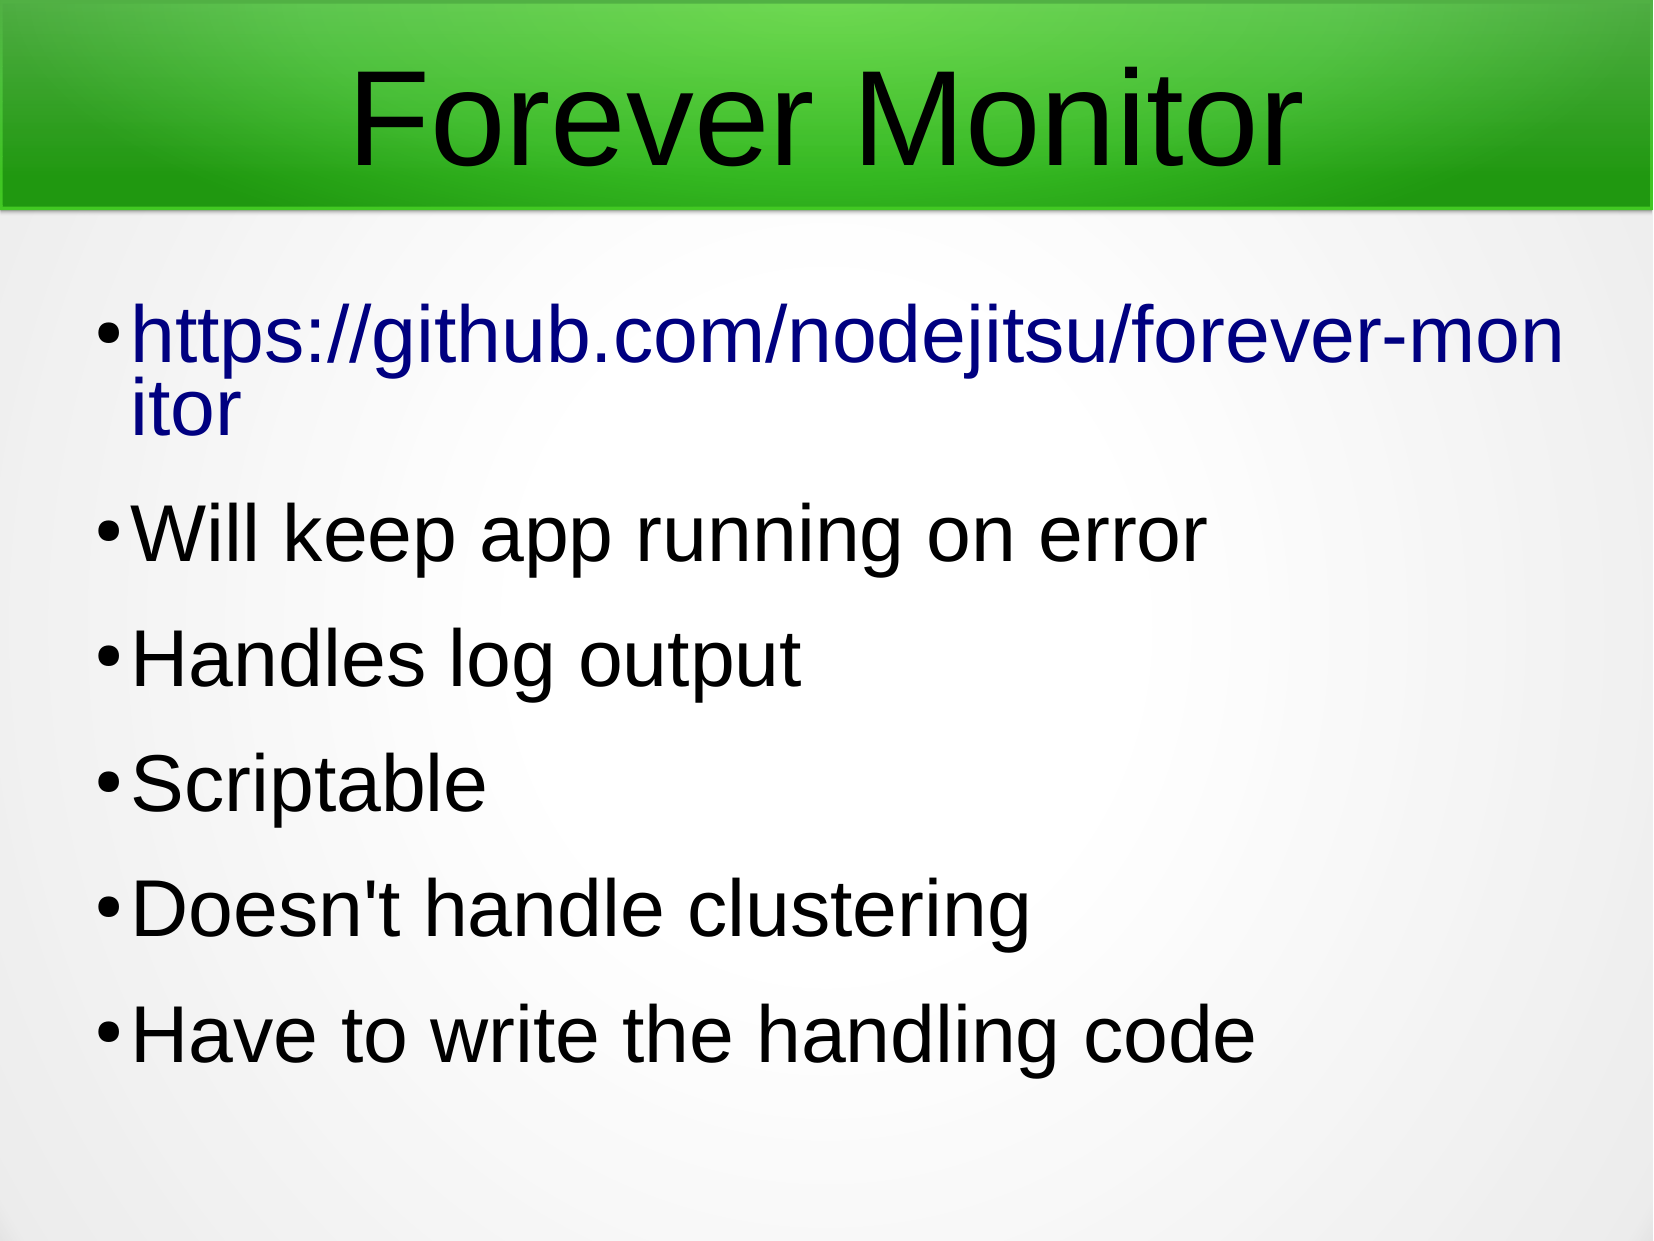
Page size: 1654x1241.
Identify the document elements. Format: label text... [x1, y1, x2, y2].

list https://github.com/nodejitsu/forever-monitor Will keep app running on error Handles log output Scriptable Doesn't handle clustering Have to write the handling code [82, 290, 1571, 1010]
title Forever Monitor [82, 42, 1571, 195]
